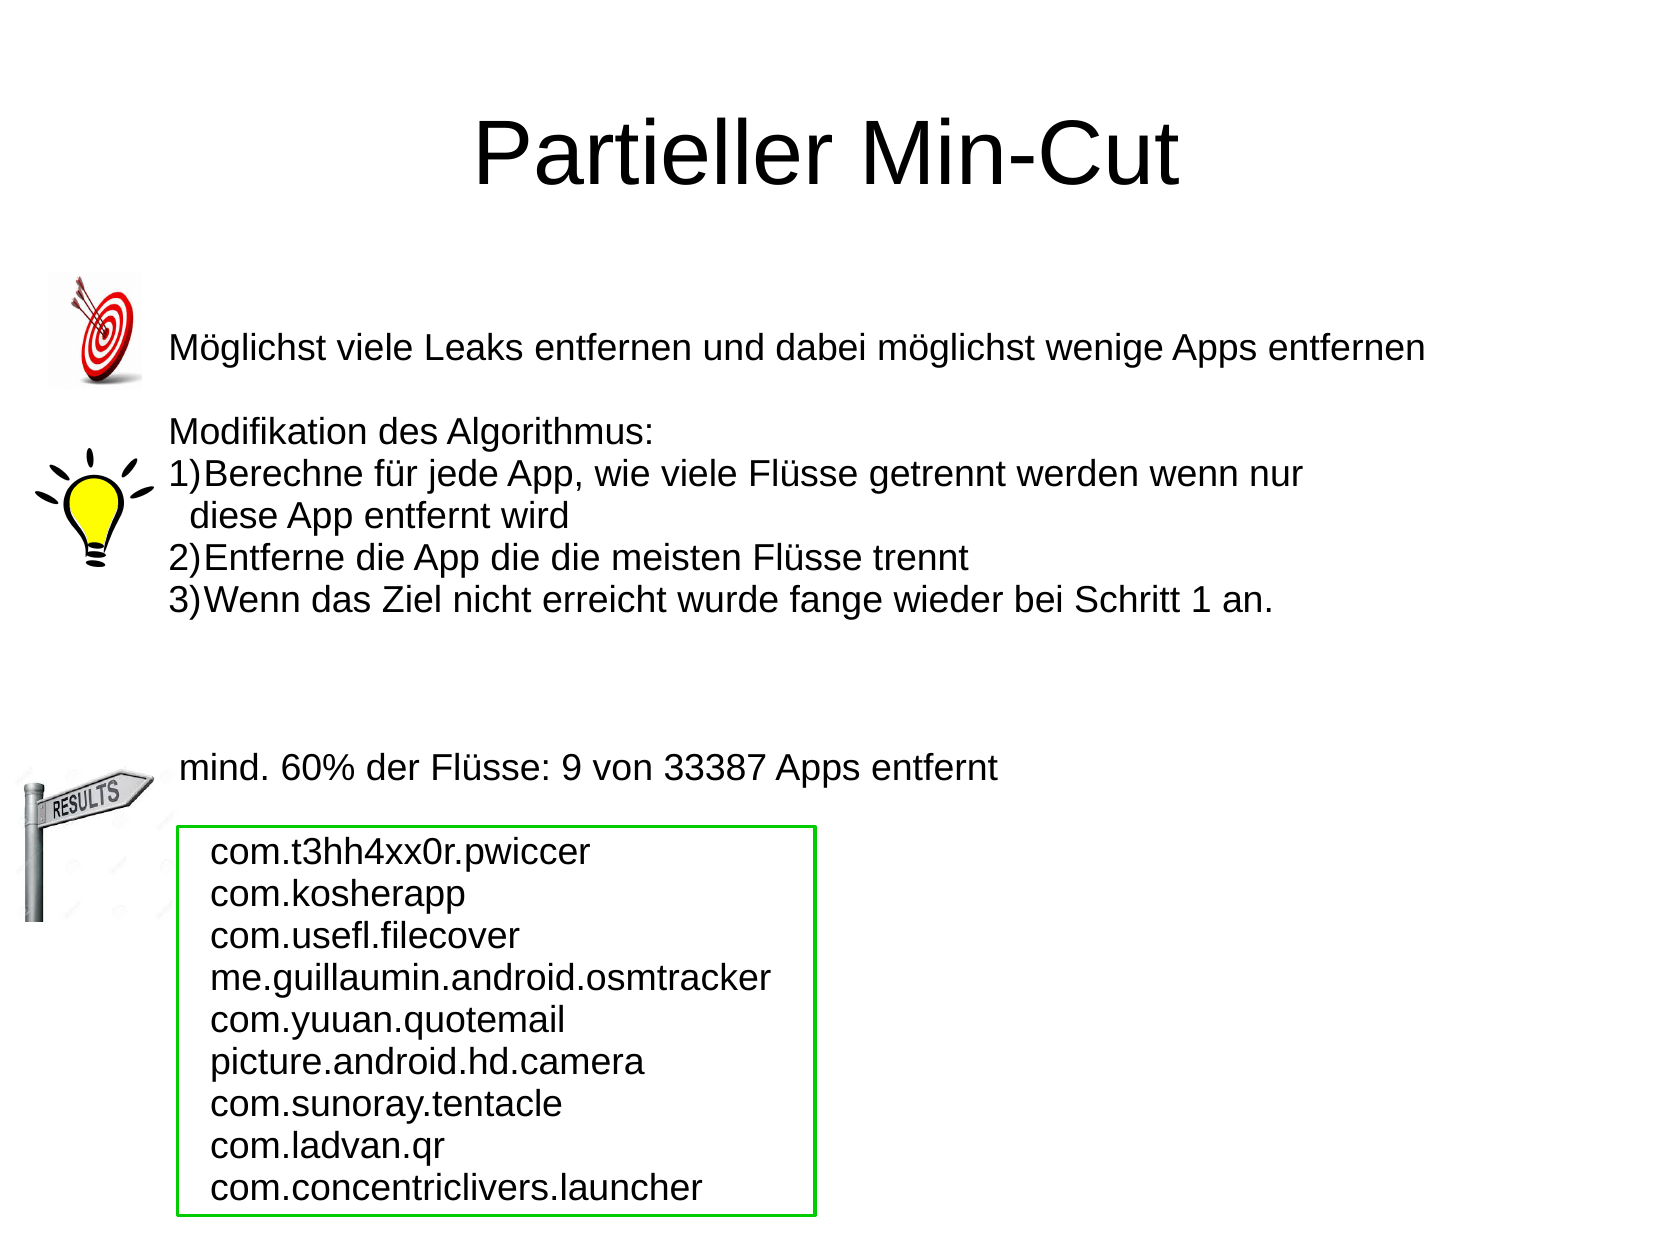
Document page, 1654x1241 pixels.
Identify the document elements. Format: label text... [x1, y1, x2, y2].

text_box [177, 826, 815, 1216]
picture [35, 448, 154, 567]
picture [11, 763, 178, 922]
picture [47, 271, 142, 390]
text_box Möglichst viele Leaks entfernen und dabei möglichst wenige Apps entfernen Modifikation des Algorithmus: Berechne für jede App, wie viele Flüsse getrennt werden wenn nur diese App entfernt wird Entferne die App die die meisten Flüsse trennt Wenn das Ziel nicht erreicht wurde fange wieder bei Schritt 1 an. mind. 60% der Flüsse: 9 von 33387 Apps entfernt com.t3hh4xx0r.pwiccer com.kosherapp com.usefl.filecover me.guillaumin.android.osmtracker com.yuuan.quotemail picture.android.hd.camera com.sunoray.tentacle com.ladvan.qr com.concentriclivers.launcher [153, 318, 1441, 1216]
title Partieller Min-Cut [82, 49, 1571, 257]
